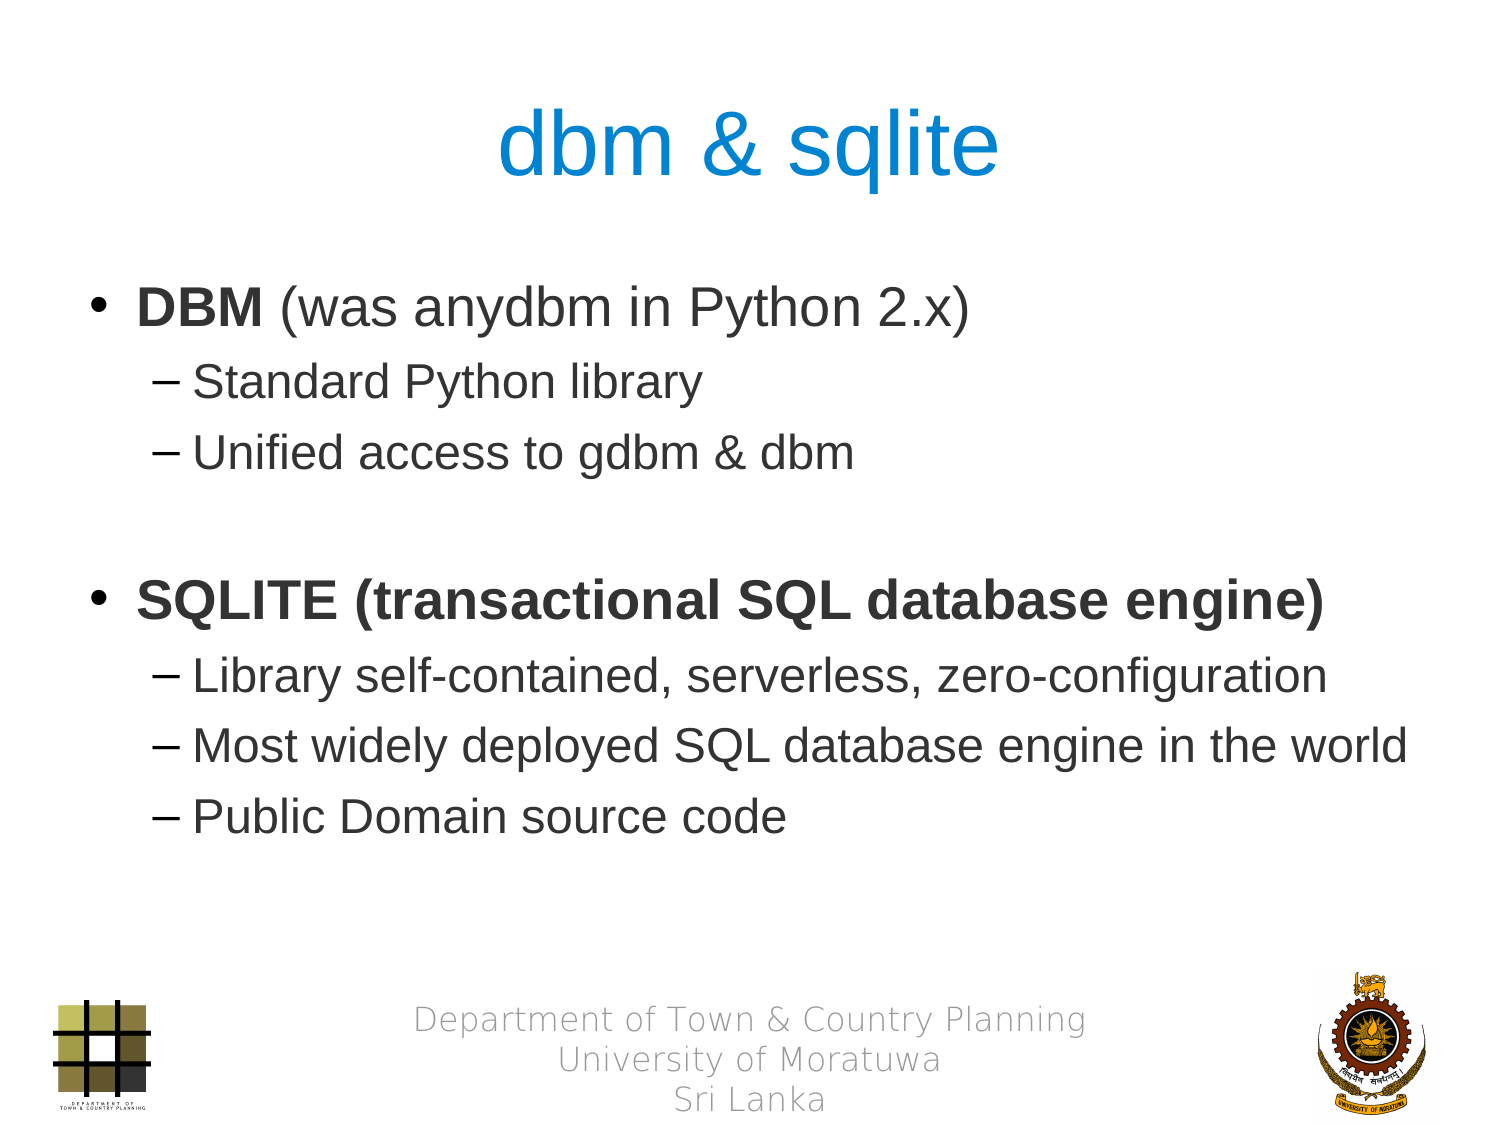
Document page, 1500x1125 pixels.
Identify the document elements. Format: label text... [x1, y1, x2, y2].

list DBM (was anydbm in Python 2.x) Standard Python library Unified access to gdbm & dbm SQLITE (transactional SQL database engine) Library self-contained, serverless, zero-configuration Most widely deployed SQL database engine in the world Public Domain source code [75, 262, 1426, 916]
picture [53, 1000, 151, 1110]
picture [1312, 966, 1435, 1125]
title dbm & sqlite [75, 45, 1426, 233]
